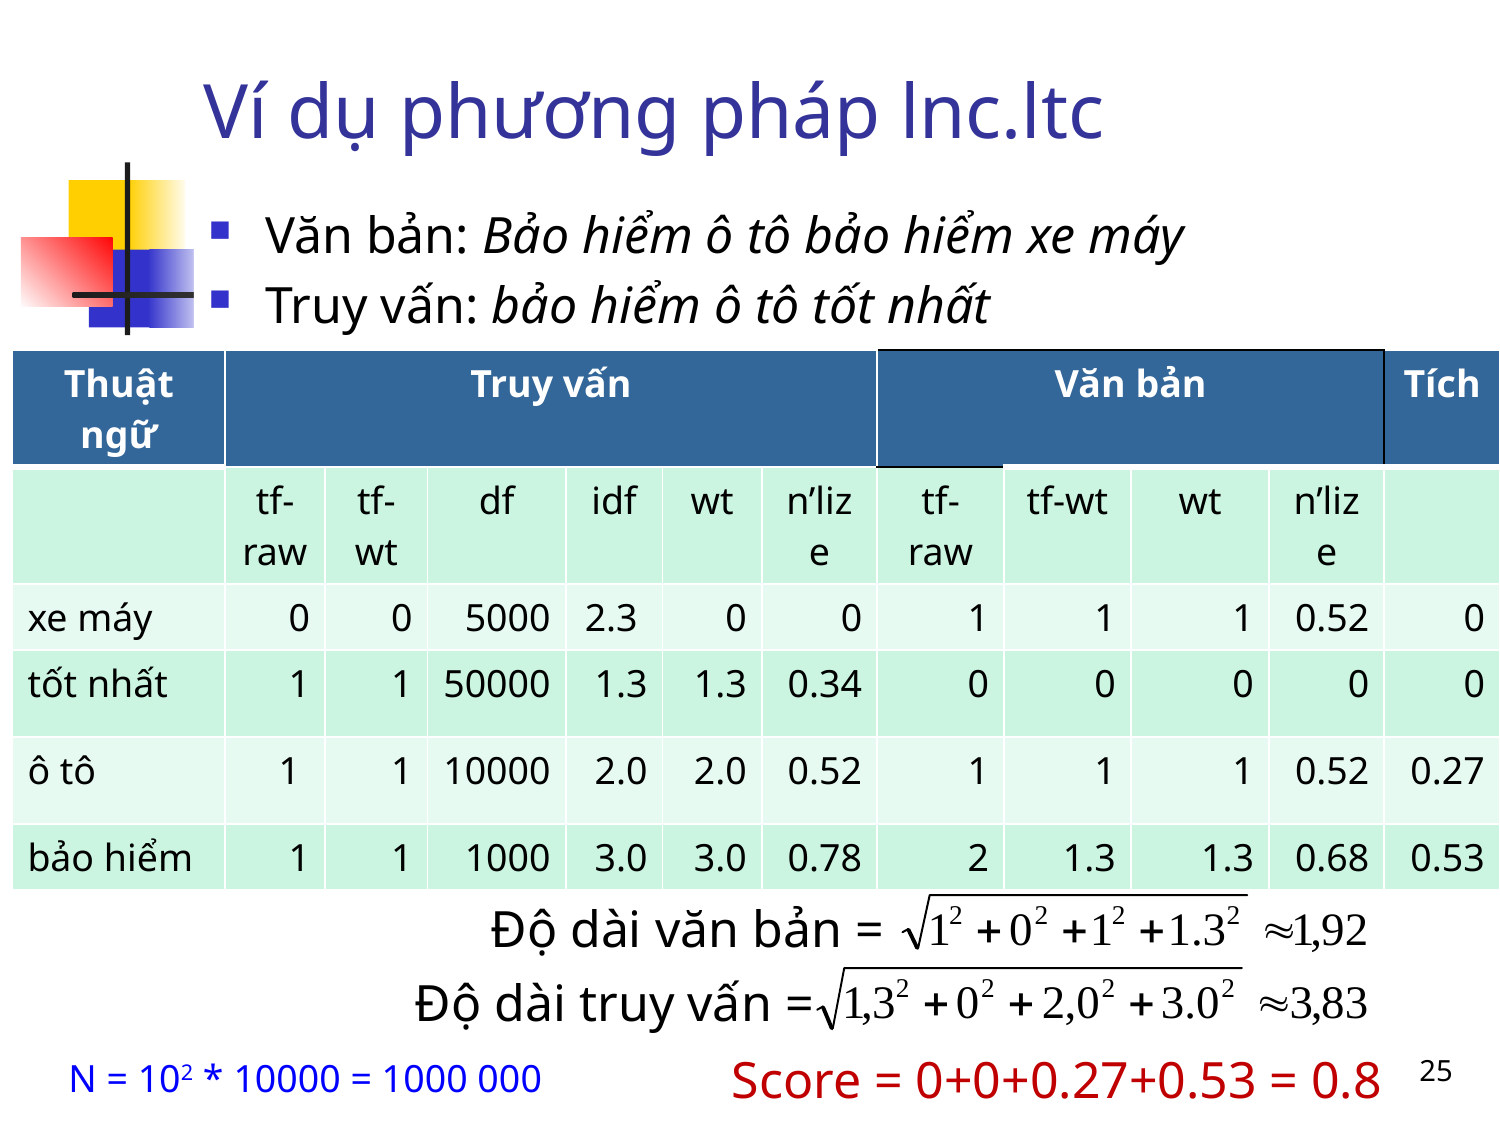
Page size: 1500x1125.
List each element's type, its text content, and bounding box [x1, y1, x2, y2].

table_cell 0 [763, 585, 876, 649]
slide_number <number> [1155, 1024, 1468, 1100]
table_cell 0.53 [1385, 825, 1499, 889]
table_cell 1 [226, 738, 324, 823]
table_cell 0.52 [1270, 585, 1383, 649]
table_cell 0 [1270, 651, 1383, 736]
table_cell 10000 [428, 738, 565, 823]
table_cell 0 [226, 585, 324, 649]
table_header Thuật ngữ [13, 351, 224, 464]
table_cell 0.34 [763, 651, 876, 736]
table_cell 1 [326, 738, 427, 823]
title Ví dụ phương pháp lnc.ltc [188, 35, 1468, 161]
table_cell tf-wt [1005, 470, 1130, 583]
table_cell df [428, 468, 565, 583]
list Văn bản: Bảo hiểm ô tô bảo hiểm xe máy Truy vấn: bảo hiểm ô tô tốt nhất [193, 196, 1469, 349]
table_cell n’lize [1270, 470, 1383, 583]
table_cell ô tô [13, 738, 224, 823]
table_cell 1 [1132, 738, 1268, 823]
table_cell 50000 [428, 651, 565, 736]
table_cell 1 [1132, 585, 1268, 649]
table_cell 2 [878, 825, 1003, 889]
text_box Score = 0+0+0.27+0.53 = 0.8 [537, 1041, 1397, 1117]
table_cell n’lize [763, 468, 876, 583]
table_cell 1 [326, 651, 427, 736]
table_cell 0.68 [1270, 825, 1383, 889]
text_box N = 102 * 10000 = 1000 000 [53, 1047, 537, 1108]
table_cell 1 [878, 585, 1003, 649]
table_cell idf [567, 468, 662, 583]
table_cell tốt nhất [13, 651, 224, 736]
table_cell wt [1132, 470, 1268, 583]
table_cell 1 [326, 825, 427, 889]
table_cell 1 [1005, 738, 1130, 823]
table_cell [1385, 470, 1499, 583]
table_cell 3.0 [663, 825, 761, 889]
table_cell 1.3 [1005, 825, 1130, 883]
table_cell 0.27 [1385, 738, 1499, 823]
picture [808, 883, 1376, 1042]
table_cell 0 [1385, 585, 1499, 649]
table_cell 0.52 [763, 738, 876, 823]
table_cell 0.78 [763, 825, 876, 889]
table_cell 1 [878, 738, 1003, 823]
table_cell wt [663, 468, 761, 583]
table_cell 1.3 [1132, 825, 1268, 883]
table_header Truy vấn [226, 351, 876, 466]
table_cell 0 [1132, 651, 1268, 736]
table_cell tf-wt [326, 468, 427, 583]
table_cell tf-raw [878, 468, 1003, 583]
table_cell xe máy [13, 585, 224, 649]
text_box Độ dài văn bản = [475, 890, 893, 964]
table_cell 5000 [428, 585, 565, 649]
table_cell 2.0 [663, 738, 761, 823]
table_cell [13, 470, 224, 583]
table_cell 1 [1005, 585, 1130, 649]
table_cell 0 [1005, 651, 1130, 736]
table_cell 2.0 [567, 738, 662, 823]
table_cell bảo hiểm [13, 825, 224, 889]
table_cell 2.3 [567, 585, 662, 649]
table_cell 0 [1385, 651, 1499, 736]
table_cell 1 [226, 825, 324, 889]
table_cell 0.52 [1270, 738, 1383, 823]
table_cell 1.3 [567, 651, 662, 736]
table_cell 0 [878, 651, 1003, 736]
table_cell 0 [326, 585, 427, 649]
table_cell 0 [663, 585, 761, 649]
table_cell 3.0 [567, 825, 662, 889]
table_cell 1 [226, 651, 324, 736]
table_header Tích [1385, 351, 1499, 464]
text_box Độ dài truy vấn = [399, 964, 808, 1039]
table_header Văn bản [878, 351, 1383, 466]
table_cell tf-raw [226, 468, 324, 583]
table_cell 1000 [428, 825, 565, 889]
table_cell 1.3 [663, 651, 761, 736]
